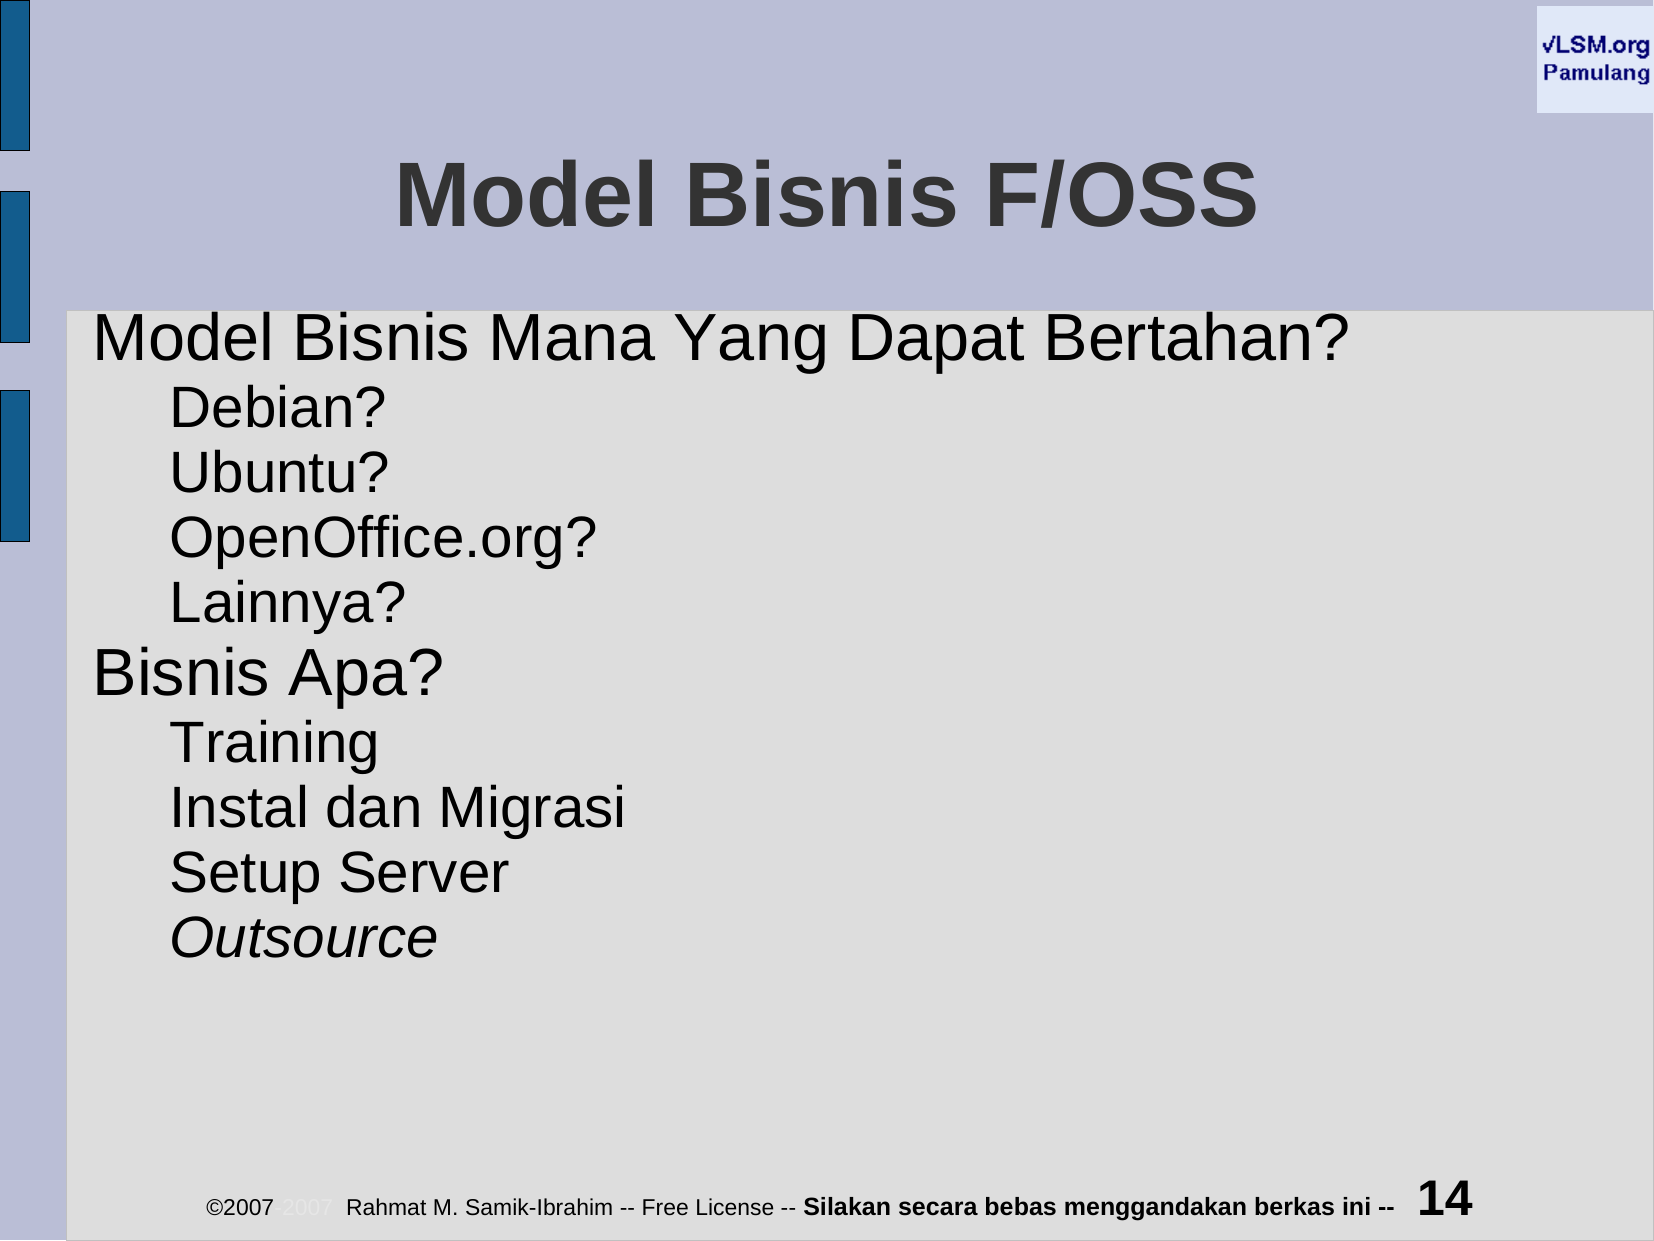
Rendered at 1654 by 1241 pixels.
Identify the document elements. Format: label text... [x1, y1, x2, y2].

list Model Bisnis Mana Yang Dapat Bertahan? Debian? Ubuntu? OpenOffice.org? Lainnya? Bisnis Apa? Training Instal dan Migrasi Setup Server Outsource [75, 300, 1576, 1067]
title Model Bisnis F/OSS [121, 98, 1534, 291]
picture [1537, 6, 1654, 113]
